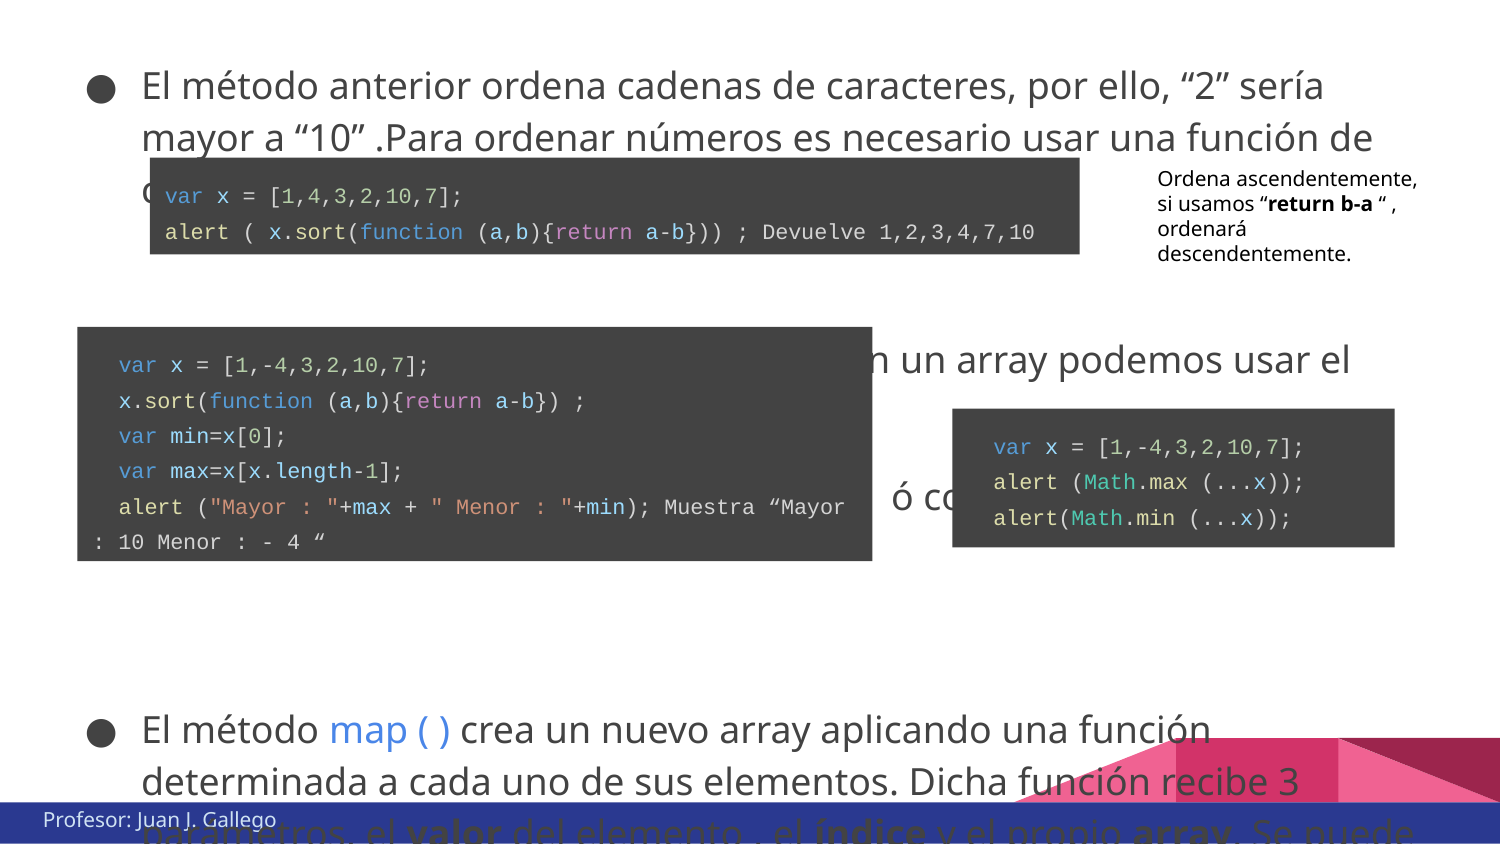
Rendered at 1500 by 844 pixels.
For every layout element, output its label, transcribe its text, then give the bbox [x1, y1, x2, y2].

text_box var x = [1,-4,3,2,10,7]; alert (Math.max (...x)); alert(Math.min (...x)); [952, 408, 1395, 548]
text_box var x = [1,4,3,2,10,7]; alert ( x.sort(function (a,b){return a-b})) ; Devuelve 1,2,3,4,7,10 [149, 157, 1080, 255]
text_box Ordena ascendentemente, si usamos “return b-a “ , ordenará descendentemente. [1142, 150, 1449, 262]
list El método anterior ordena cadenas de caracteres, por ello, “2” sería mayor a “10” .Para ordenar números es necesario usar una función de comparación. Para calcular el número mayor y menor en un array podemos usar el código, ó con el objeto/clase Math: El método map ( ) crea un nuevo array aplicando una función determinada a cada uno de sus elementos. Dicha función recibe 3 parámetros, el valor del elemento , el índice y el propio array. Se puede omitir los parámetros índice y array. [51, 40, 1449, 750]
text_box var x = [1,-4,3,2,10,7]; x.sort(function (a,b){return a-b}) ; var min=x[0]; var max=x[x.length-1]; alert ("Mayor : "+max + " Menor : "+min); Muestra “Mayor : 10 Menor : - 4 “ [77, 326, 873, 562]
